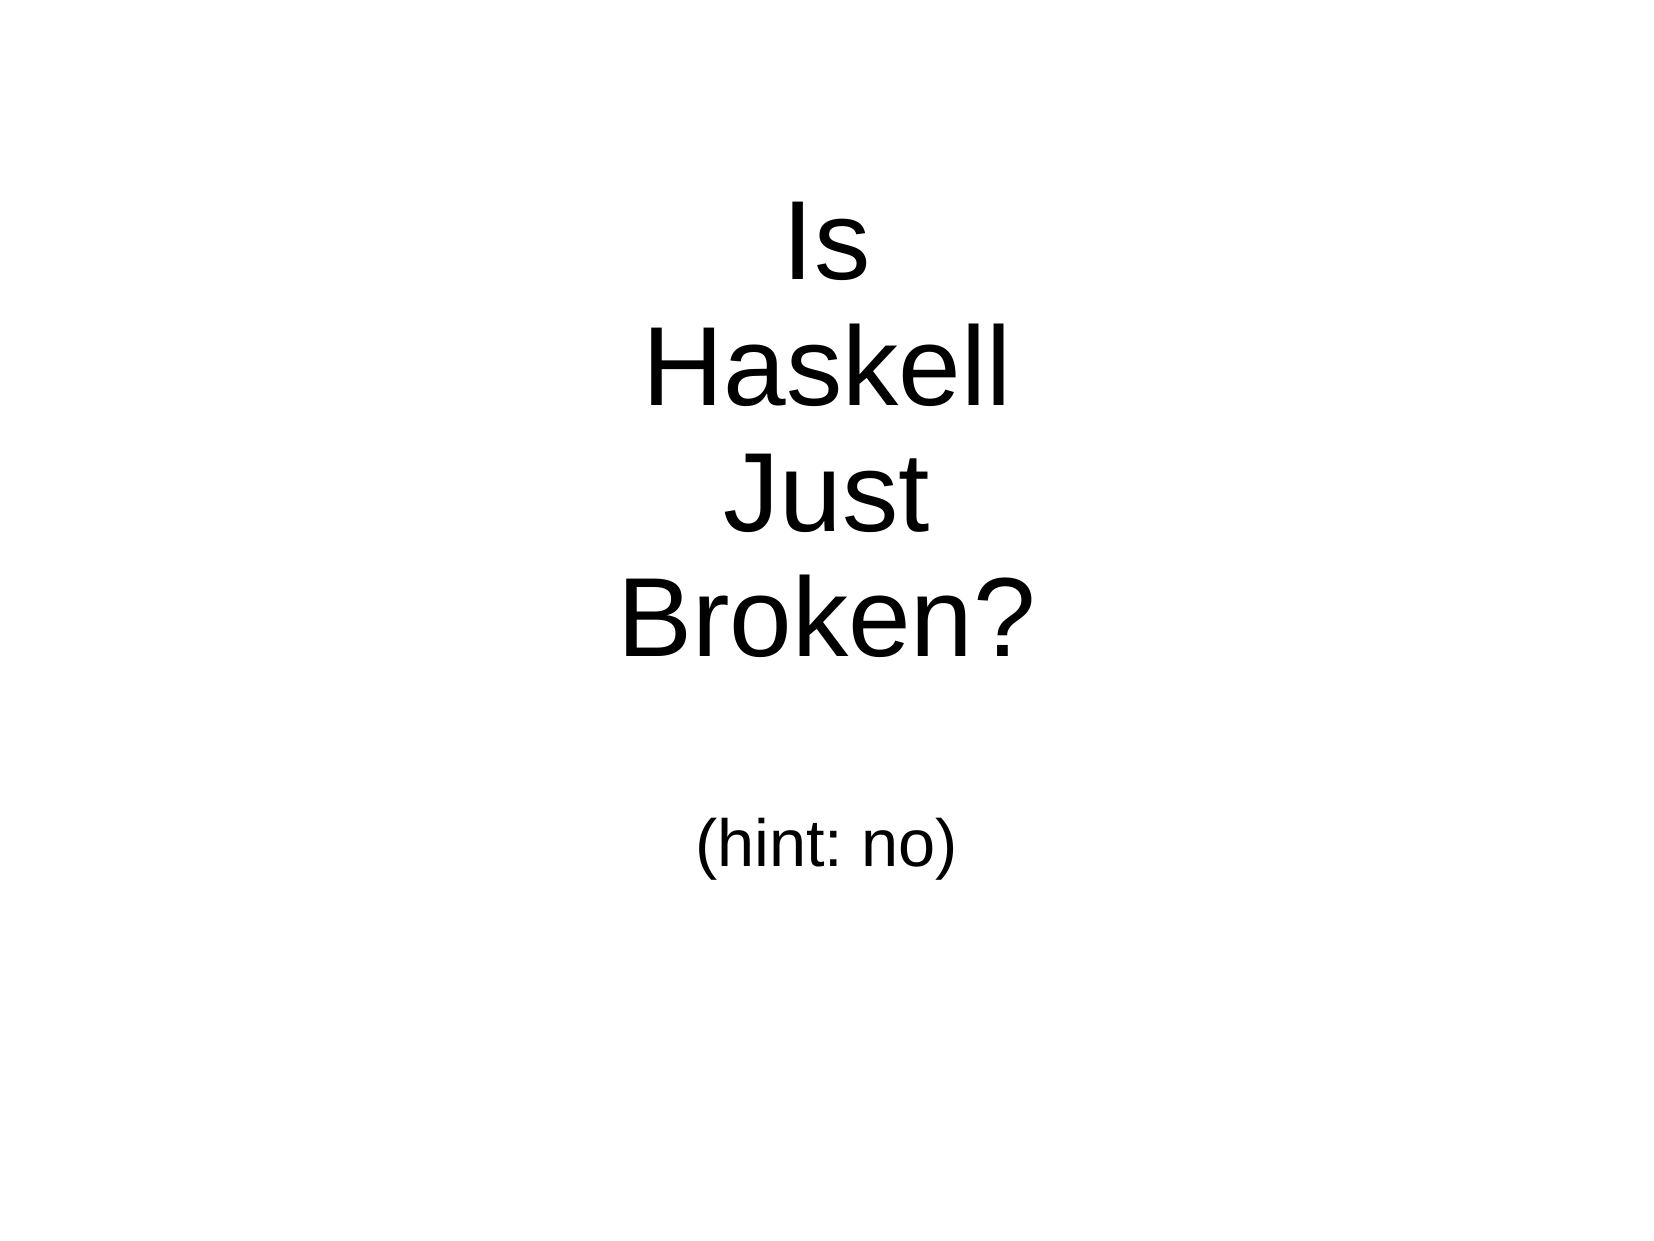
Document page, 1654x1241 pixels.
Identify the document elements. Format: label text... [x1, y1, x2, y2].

subtitle Is Haskell Just Broken? (hint: no) [82, 49, 1571, 1010]
